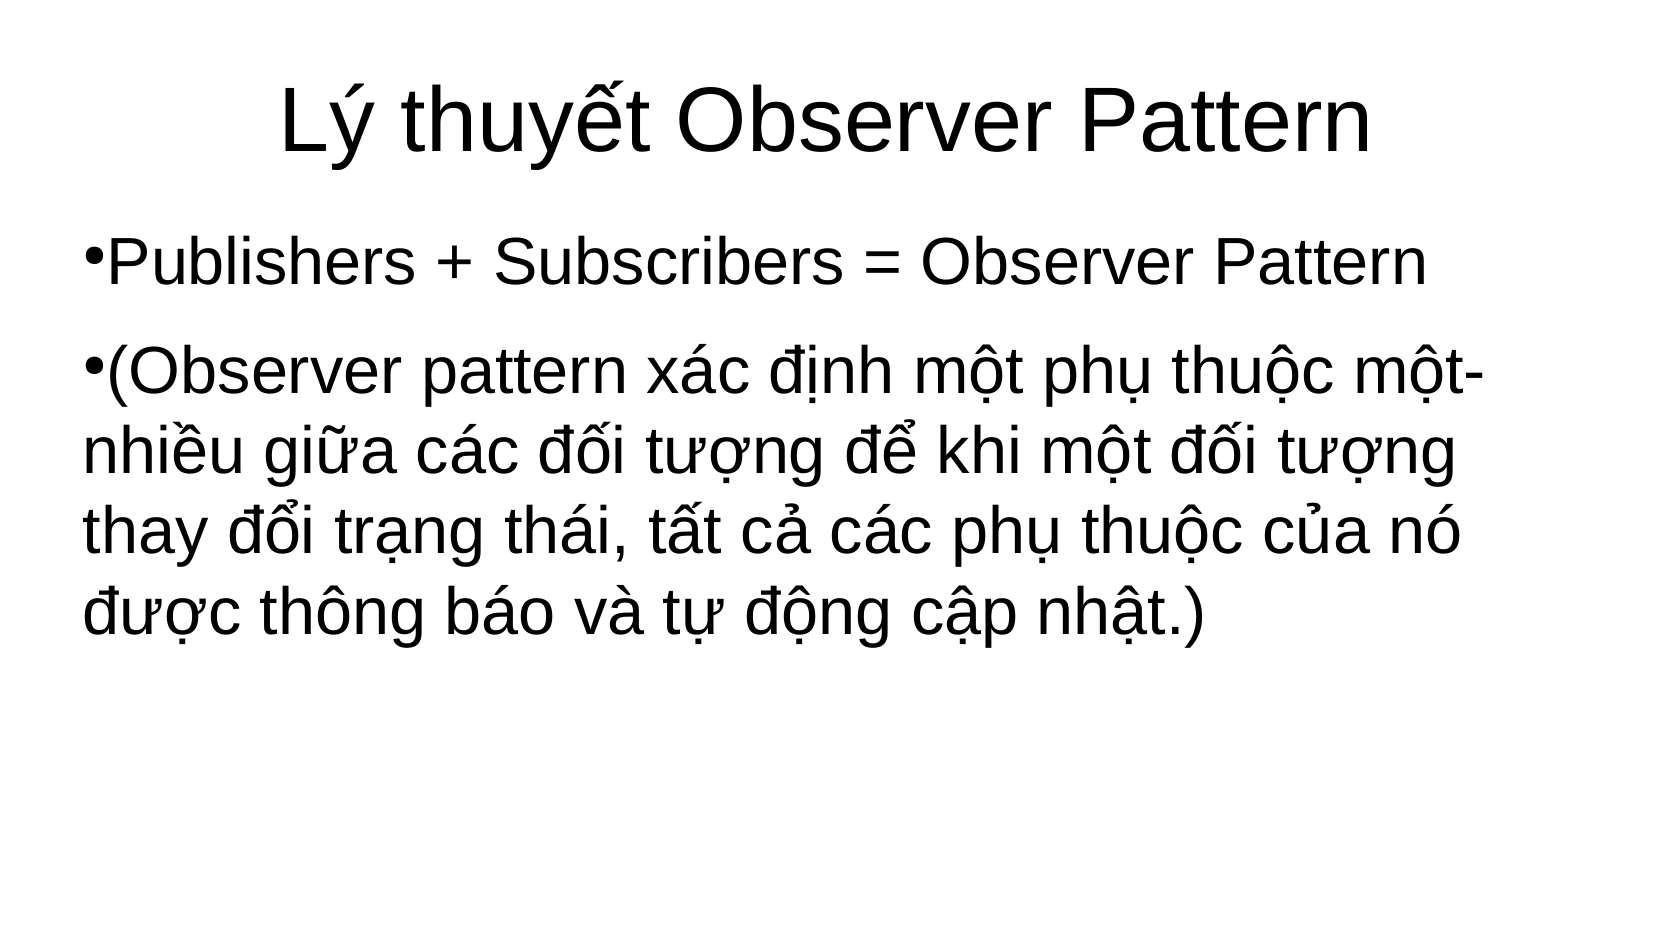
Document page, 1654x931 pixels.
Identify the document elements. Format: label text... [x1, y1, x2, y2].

list Publishers + Subscribers = Observer Pattern (Observer pattern xác định một phụ thuộc một-nhiều giữa các đối tượng để khi một đối tượng thay đổi trạng thái, tất cả các phụ thuộc của nó được thông báo và tự động cập nhật.) [82, 217, 1571, 758]
title Lý thuyết Observer Pattern [82, 37, 1571, 193]
